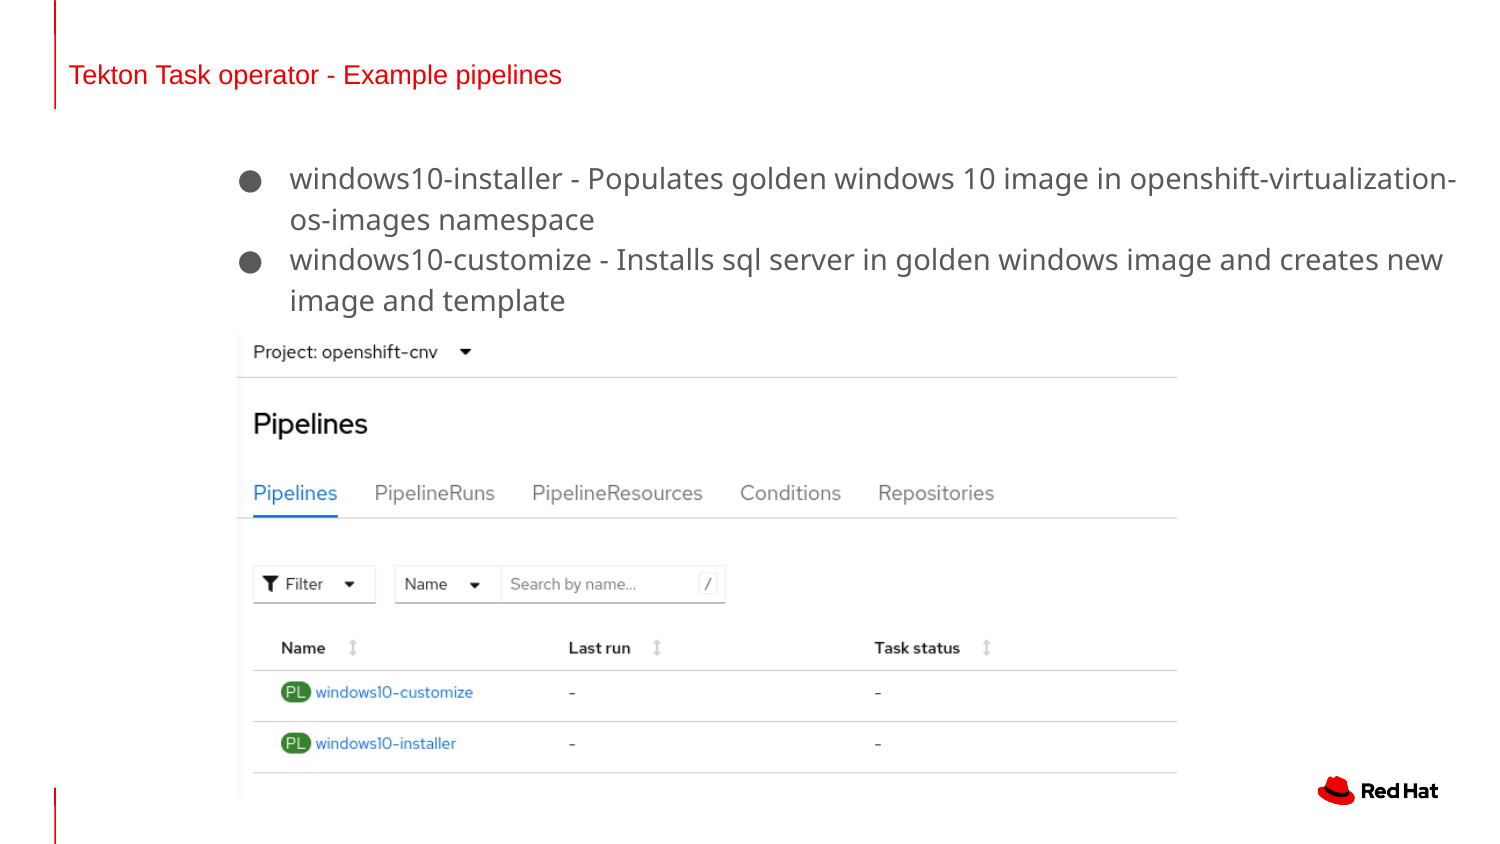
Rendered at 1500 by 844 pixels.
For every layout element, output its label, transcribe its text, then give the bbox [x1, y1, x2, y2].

picture [237, 335, 1177, 799]
list windows10-installer - Populates golden windows 10 image in openshift-virtualization-os-images namespace windows10-customize - Installs sql server in golden windows image and creates new image and template [101, 144, 1500, 718]
subtitle Tekton Task operator - Example pipelines [14, 23, 649, 125]
picture [1317, 776, 1438, 805]
